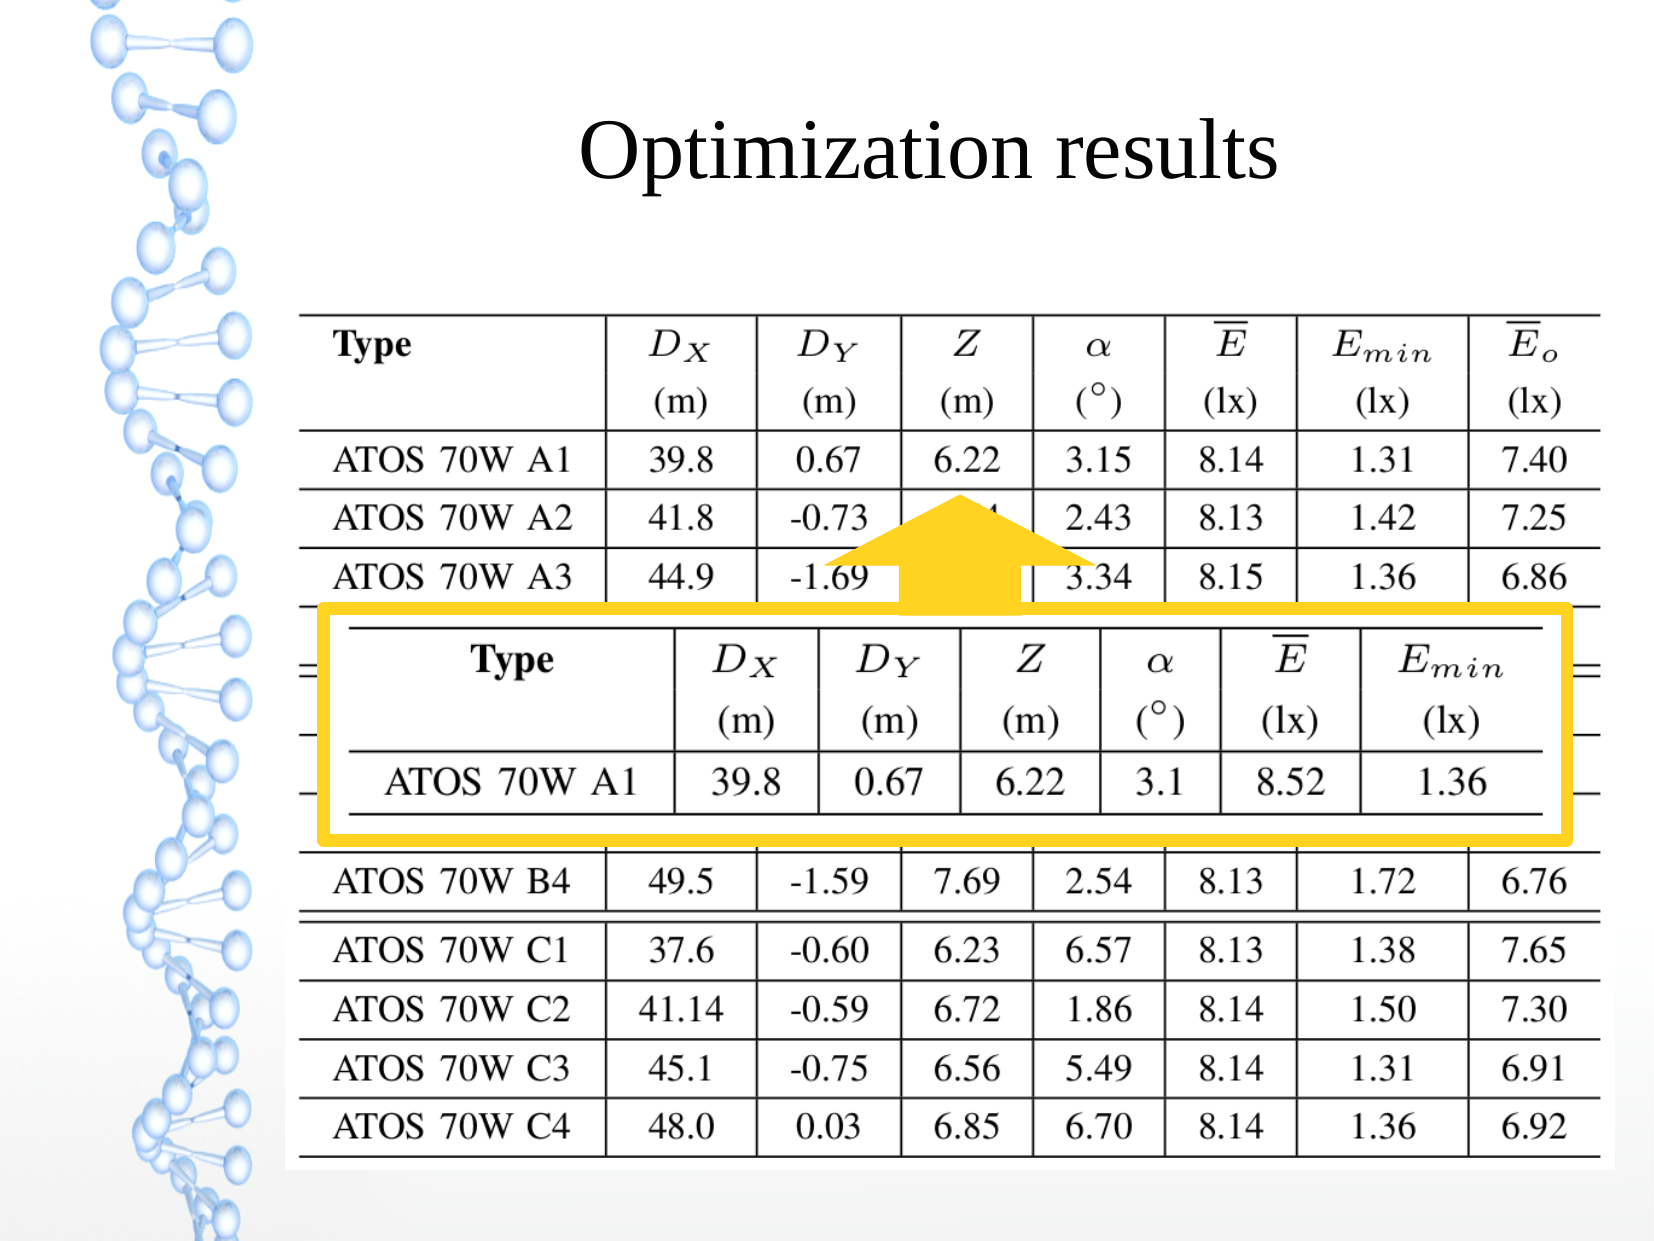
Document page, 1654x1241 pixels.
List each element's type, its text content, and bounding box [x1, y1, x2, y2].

title Optimization results [265, 47, 1595, 252]
text_box [825, 495, 1096, 616]
picture [0, 0, 1654, 1241]
